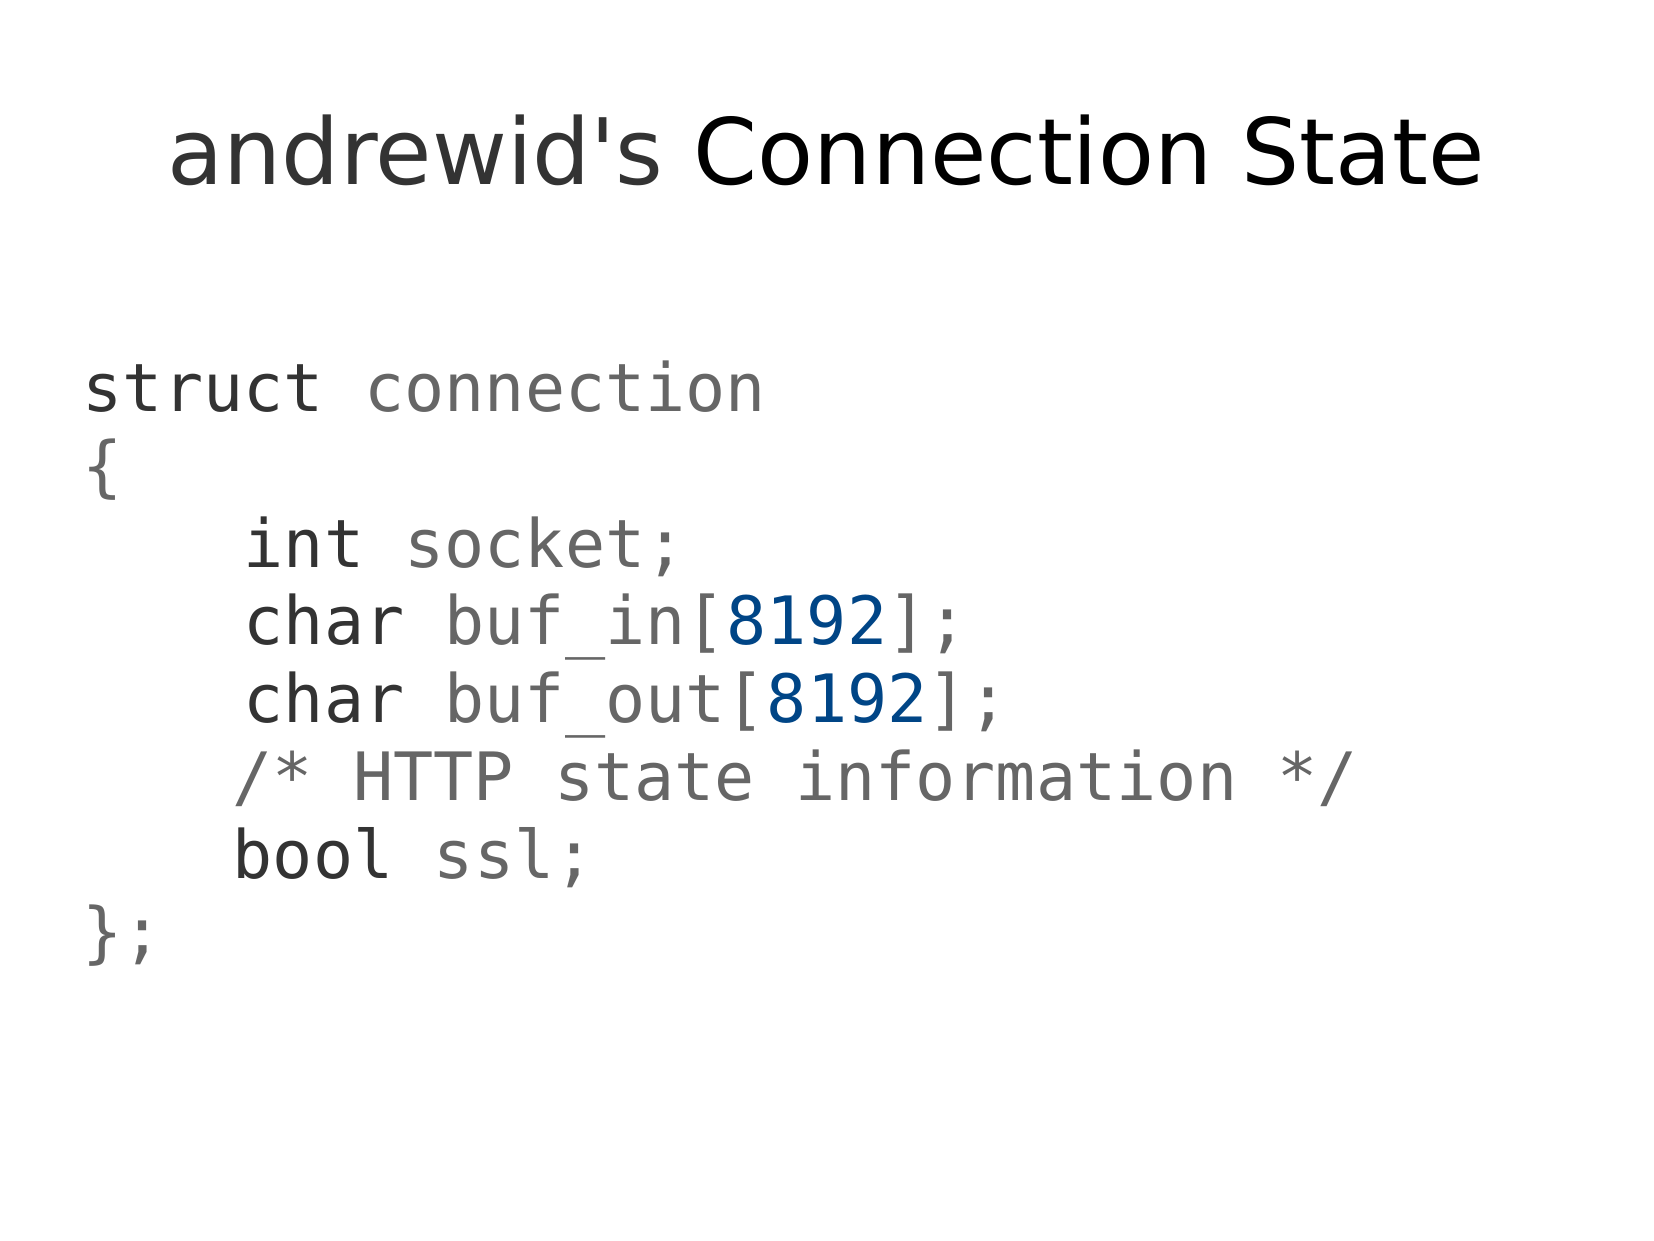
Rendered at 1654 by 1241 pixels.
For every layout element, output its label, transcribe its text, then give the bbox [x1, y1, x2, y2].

subtitle struct connection { int socket; char buf_in[8192]; char buf_out[8192]; /* HTTP state information */ bool ssl; }; [82, 290, 1571, 1109]
title andrewid's Connection State [82, 49, 1571, 257]
